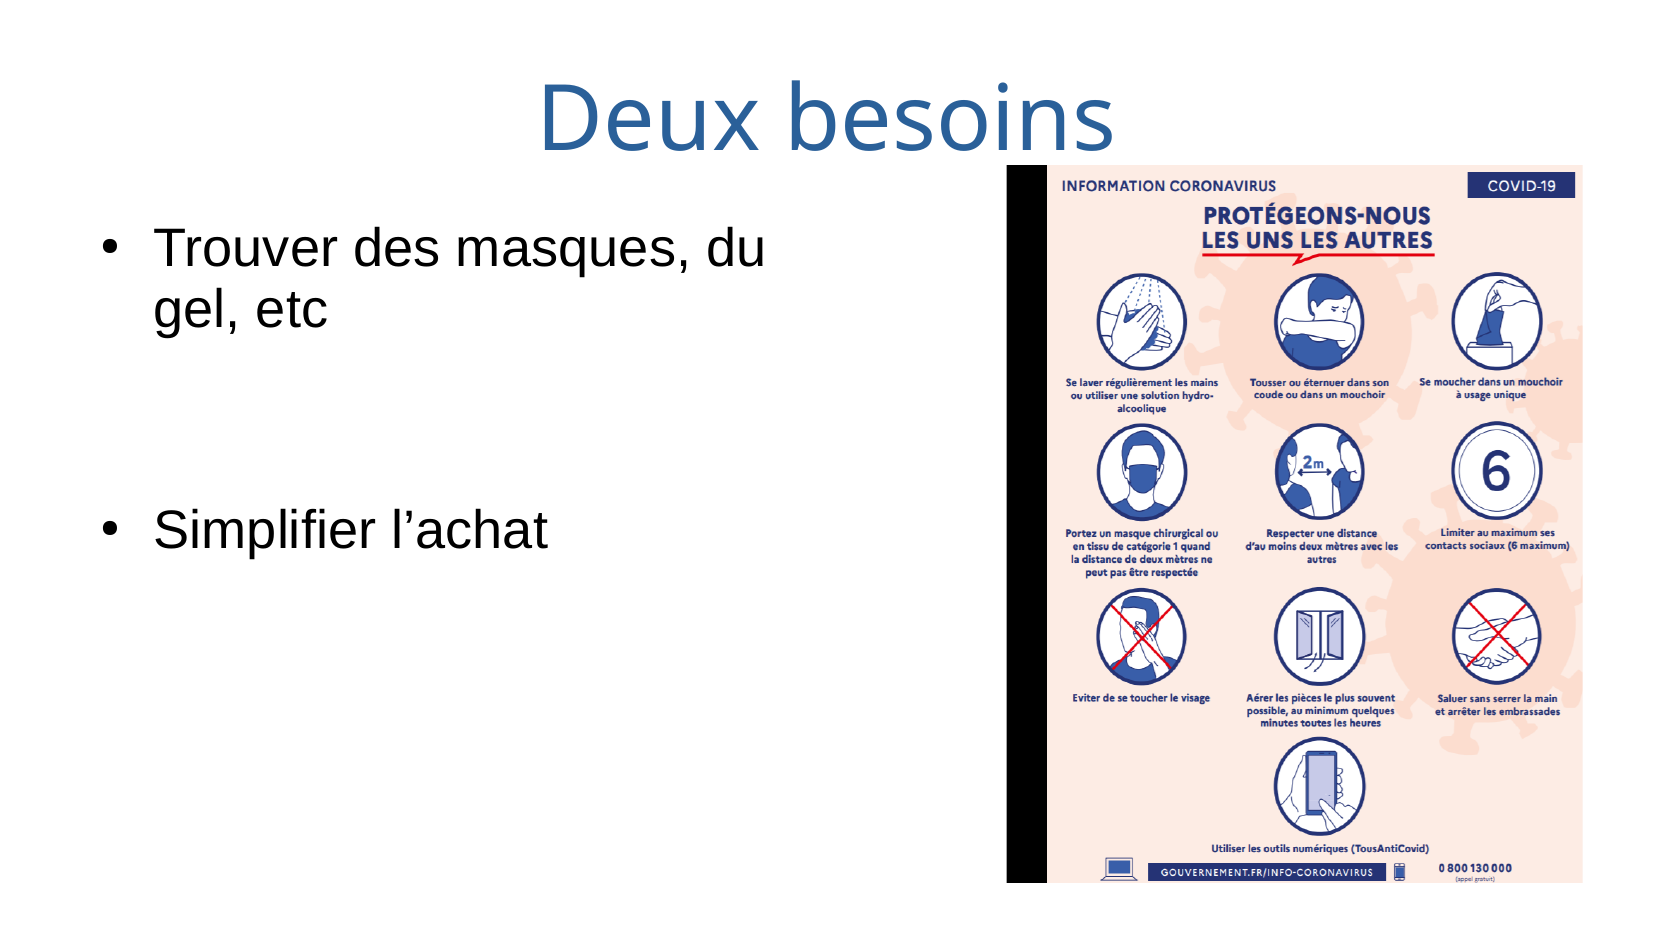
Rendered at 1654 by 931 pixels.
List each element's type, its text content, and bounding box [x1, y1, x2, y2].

list Trouver des masques, du gel, etc [82, 217, 809, 475]
list Simplifier l’achat [82, 499, 809, 757]
title Deux besoins [82, 37, 1571, 193]
picture [1006, 165, 1583, 883]
